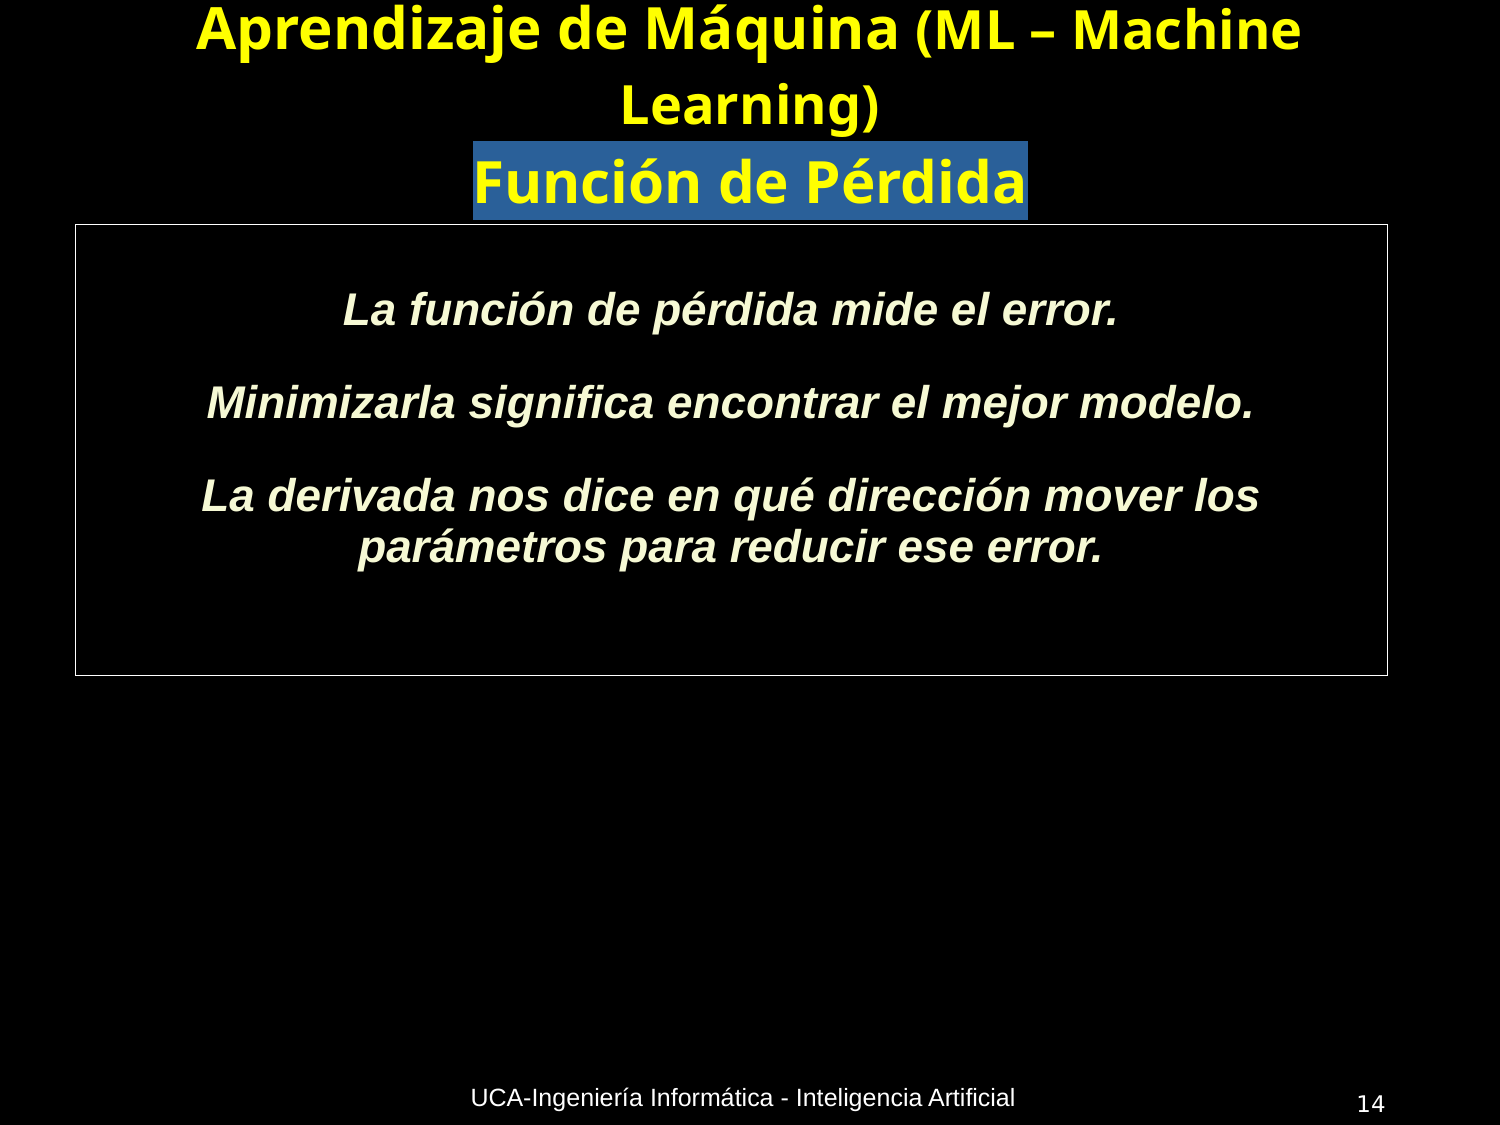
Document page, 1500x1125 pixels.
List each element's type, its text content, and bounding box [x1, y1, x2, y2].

text_box La función de pérdida mide el error. Minimizarla significa encontrar el mejor modelo. La derivada nos dice en qué dirección mover los parámetros para reducir ese error. [75, 224, 1388, 676]
title Aprendizaje de Máquina (ML – Machine Learning) Función de Pérdida [75, 45, 1425, 162]
